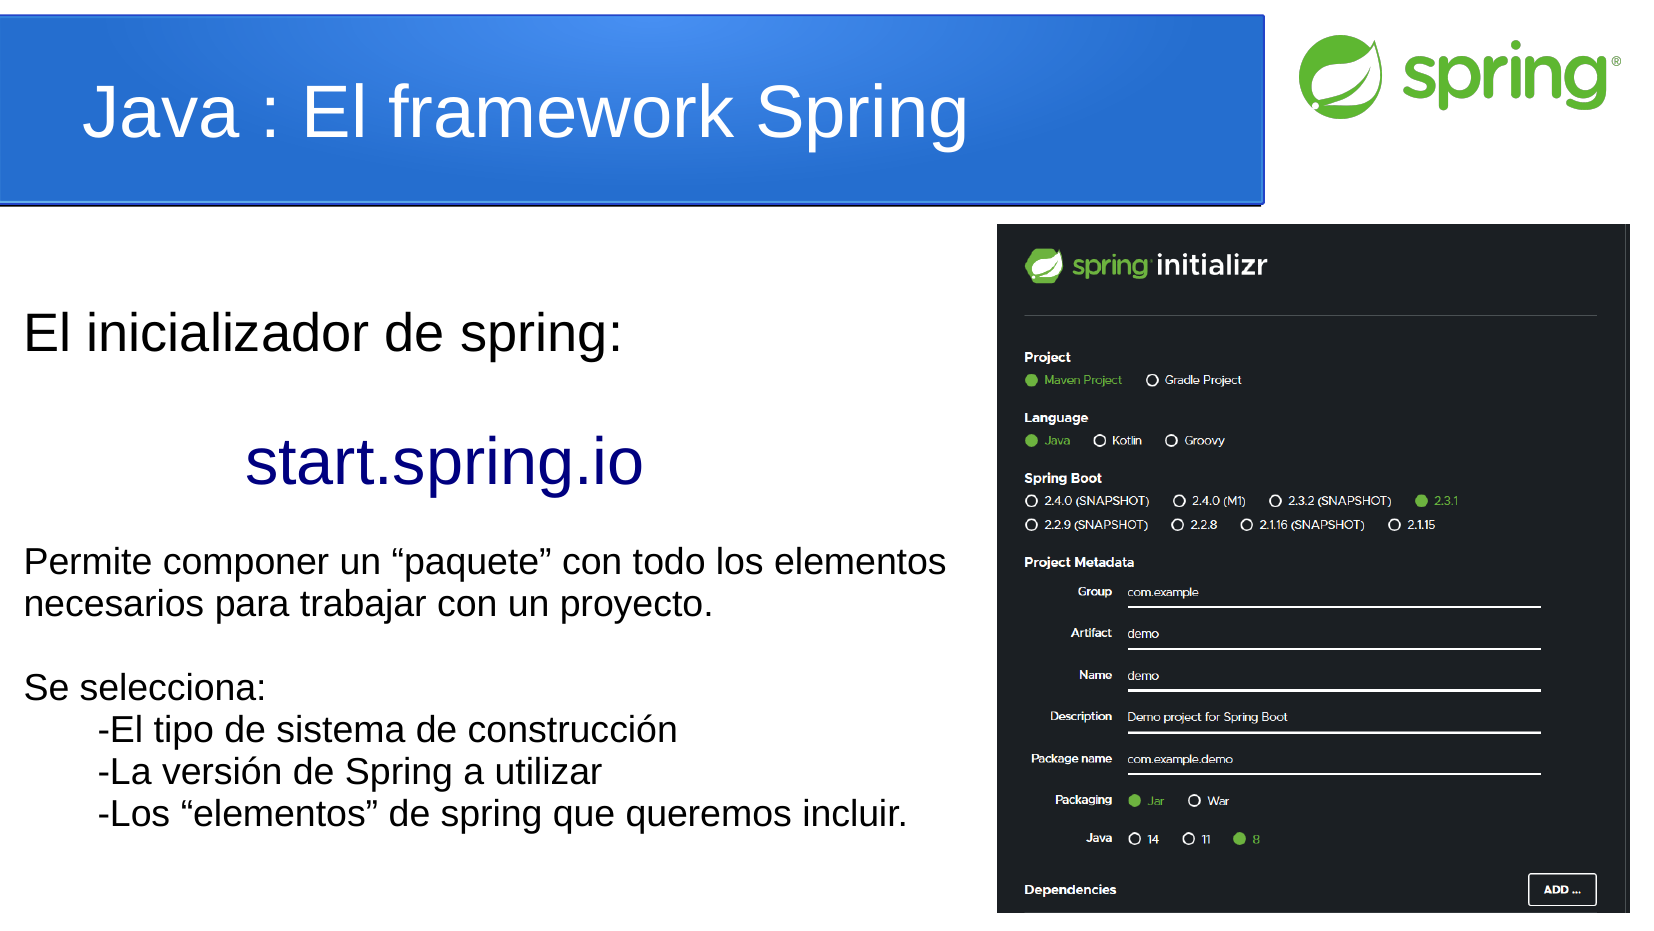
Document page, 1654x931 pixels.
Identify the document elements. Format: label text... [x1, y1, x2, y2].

subtitle El inicializador de spring: start.spring.io Permite componer un “paquete” con todo los elementos necesarios para trabajar con un proyecto. Se selecciona: -El tipo de sistema de construcción -La versión de Spring a utilizar -Los “elementos” de spring que queremos incluir. [23, 192, 969, 931]
picture [1299, 35, 1621, 119]
title Java : El framework Spring [82, 35, 1235, 189]
picture [997, 224, 1630, 913]
